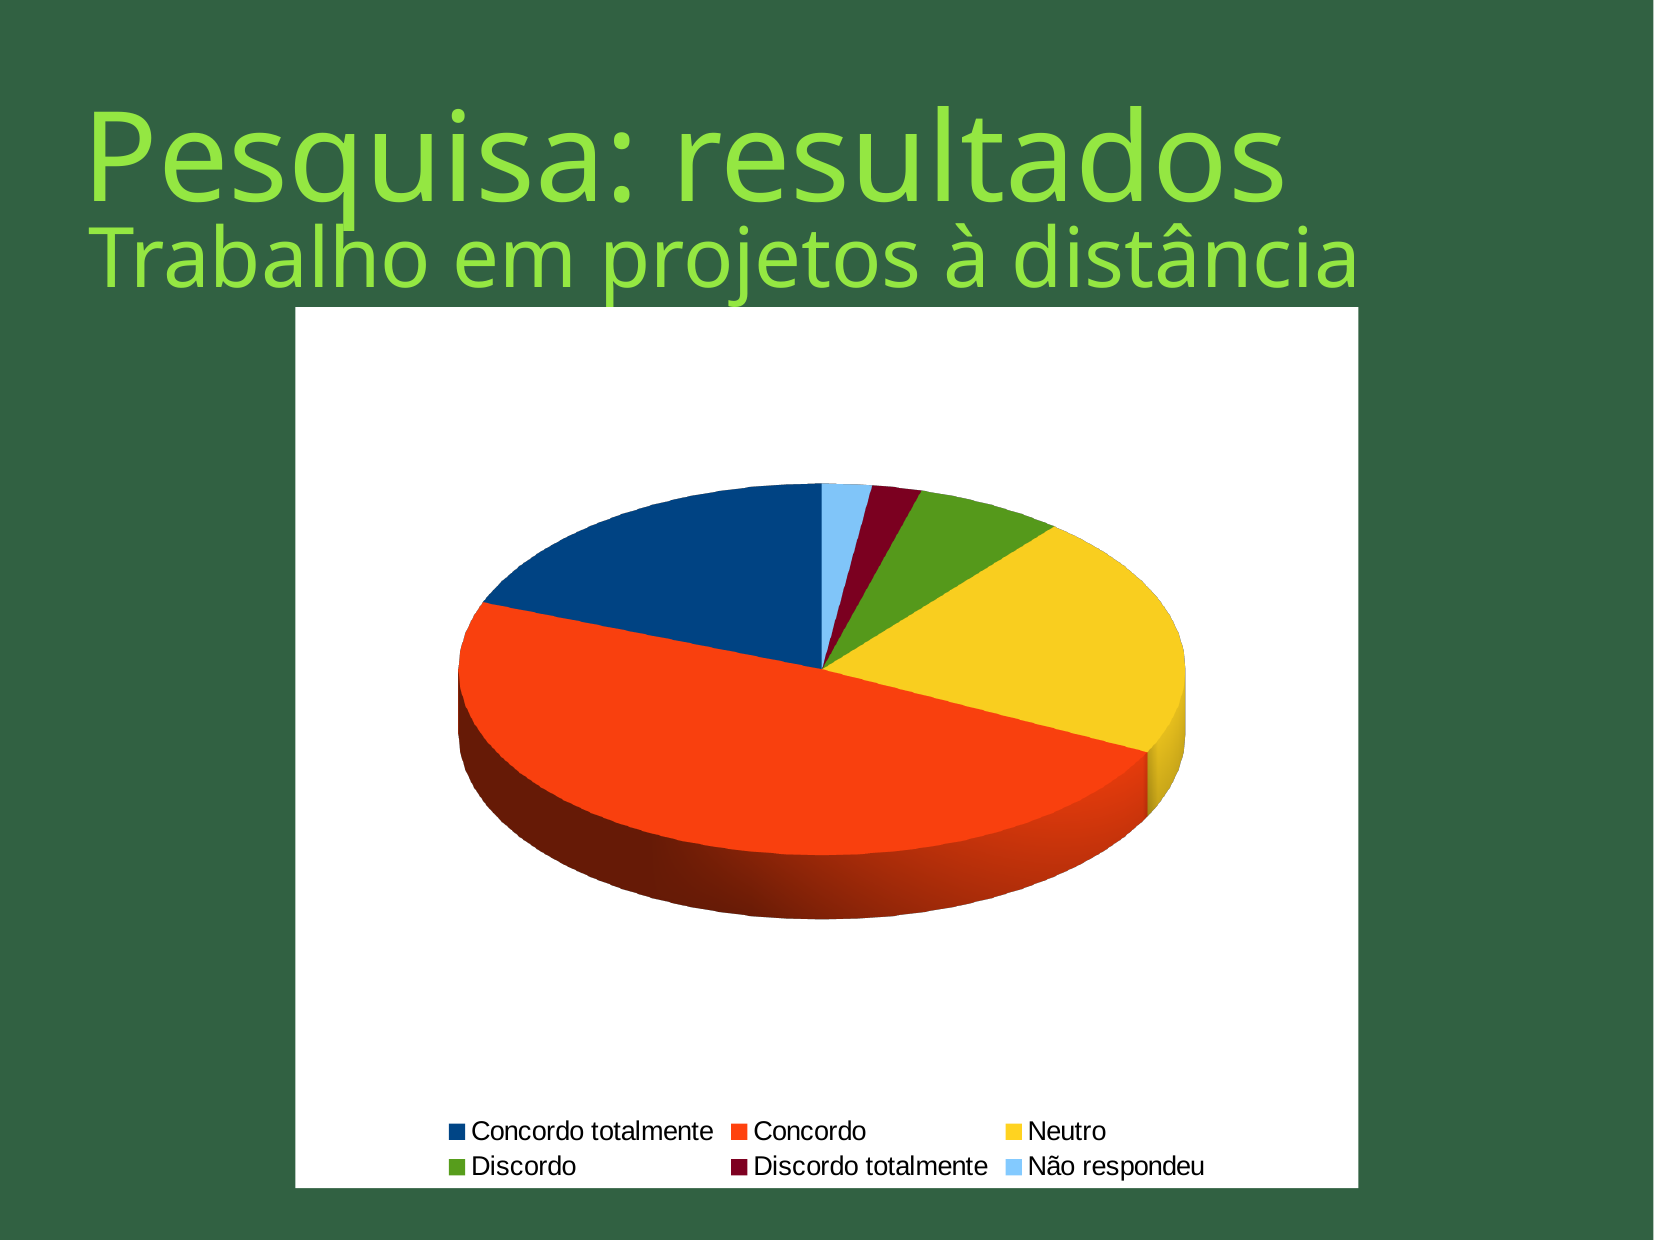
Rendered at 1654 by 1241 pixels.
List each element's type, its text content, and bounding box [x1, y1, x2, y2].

title Pesquisa: resultados [82, 49, 1571, 257]
chart [295, 307, 1359, 1189]
title Trabalho em projetos à distância [88, 177, 1577, 334]
